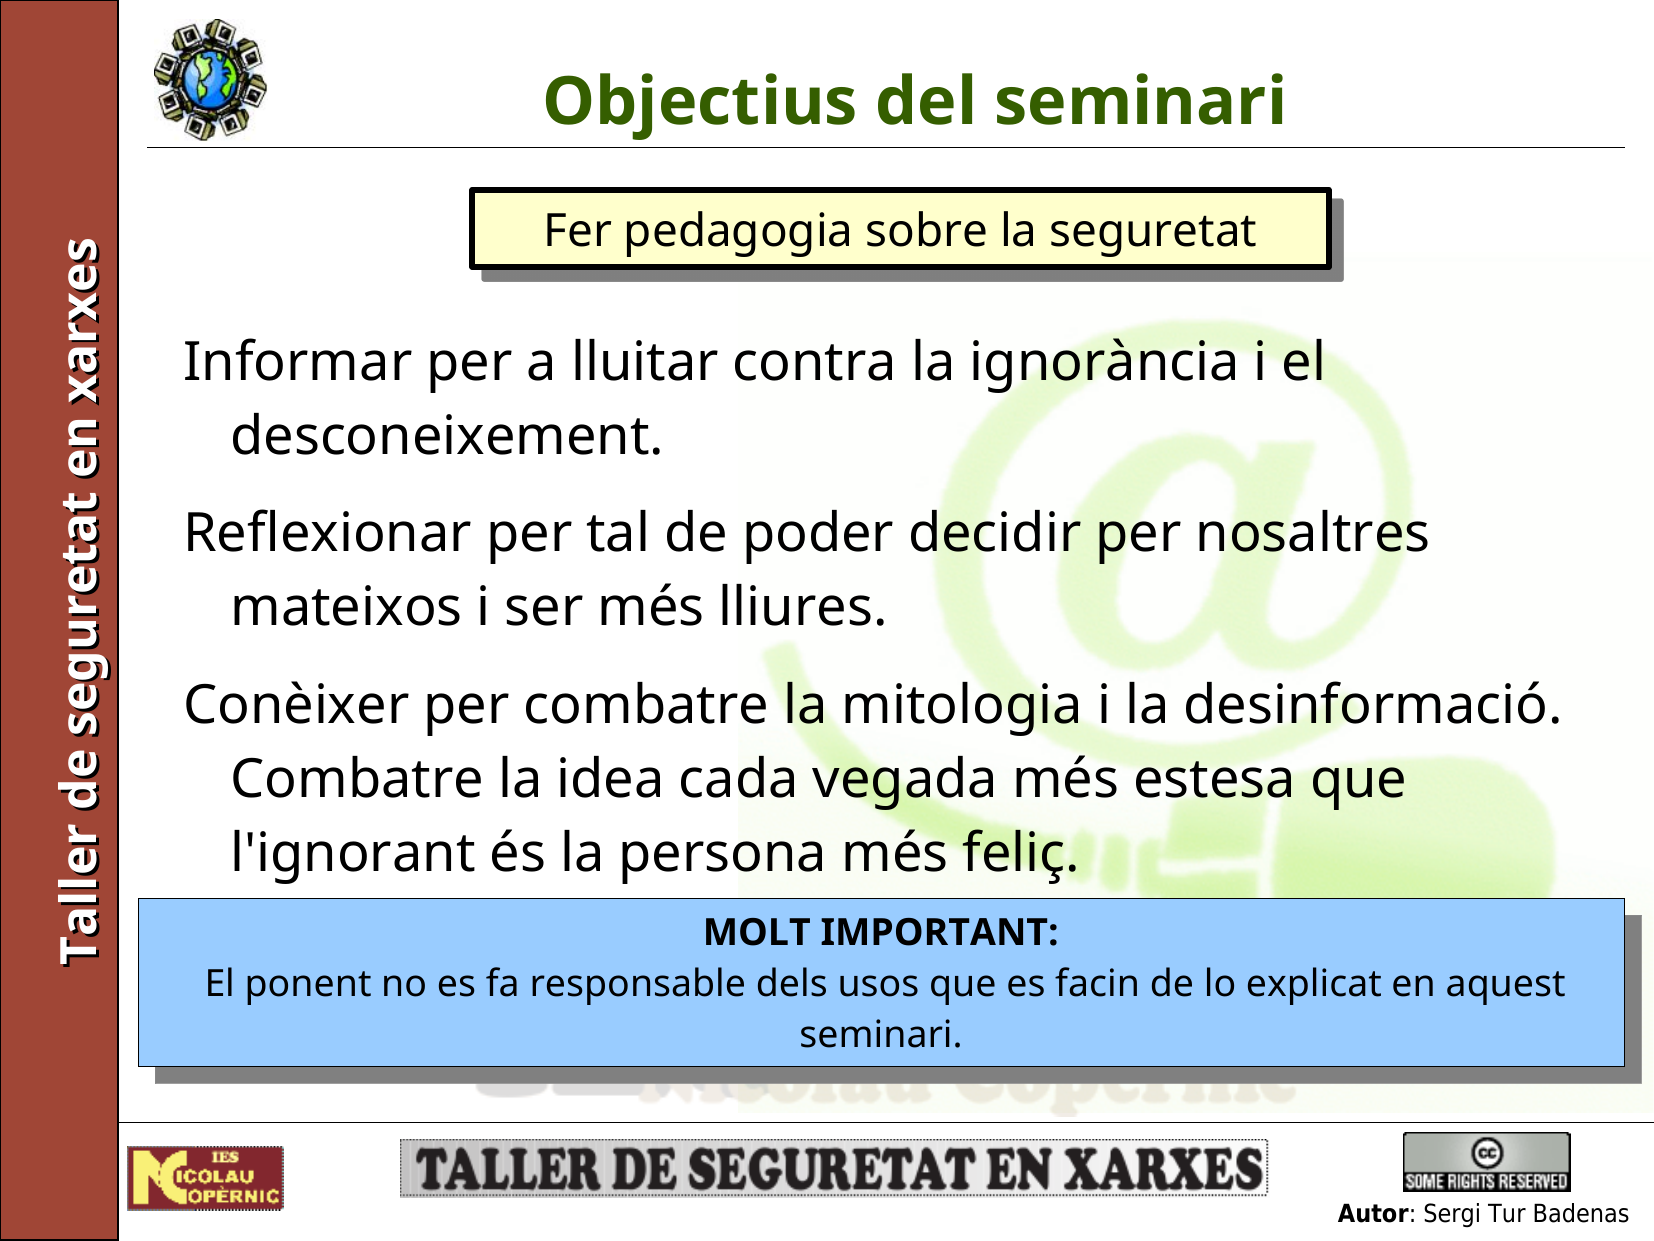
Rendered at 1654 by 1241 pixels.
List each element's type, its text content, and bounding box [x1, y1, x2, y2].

text_box MOLT IMPORTANT: El ponent no es fa responsable dels usos que es facin de lo explicat en aquest seminari. [138, 898, 1625, 1034]
picture [154, 19, 268, 142]
picture [127, 1146, 284, 1211]
picture [466, 252, 1654, 1117]
picture [400, 1139, 1270, 1198]
list Informar per a lluitar contra la ignorància i el desconeixement. Reflexionar per tal de poder decidir per nosaltres mateixos i ser més lliures. Conèixer per combatre la mitologia i la desinformació. Combatre la idea cada vegada més estesa que l'ignorant és la persona més feliç. Educar per ser constructivament crítics sobre les noves tecnologies. [88, 213, 1636, 1049]
text_box Fer pedagogia sobre la seguretat [472, 189, 1329, 251]
title Objectius del seminari [171, 56, 1654, 141]
picture [1403, 1132, 1571, 1192]
